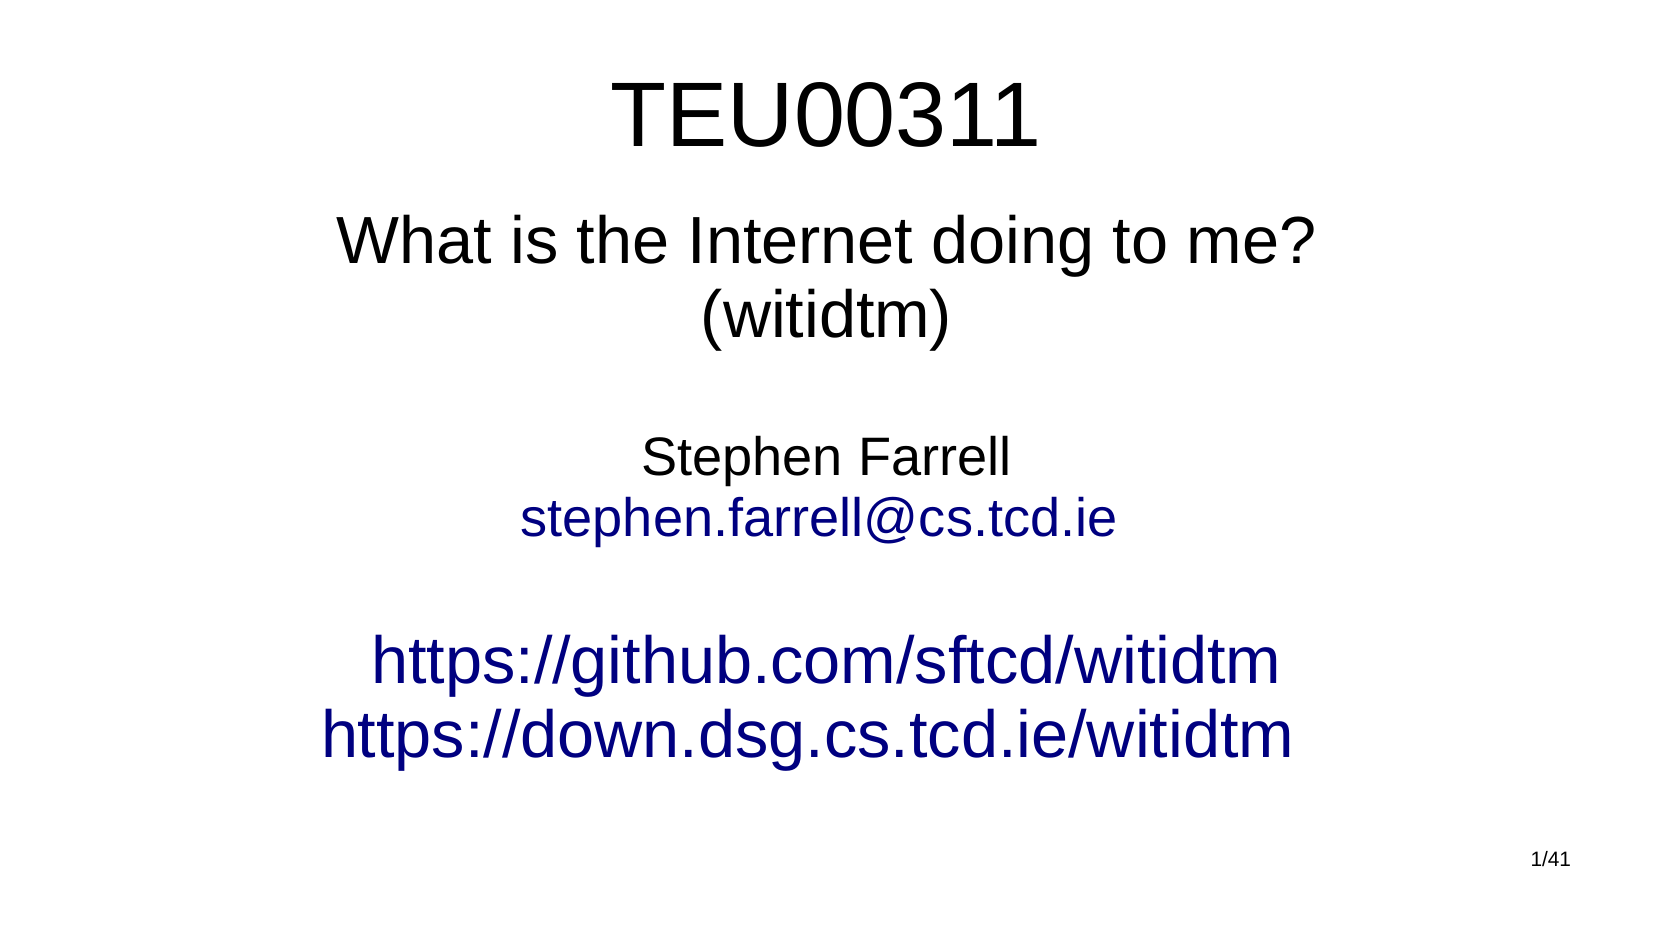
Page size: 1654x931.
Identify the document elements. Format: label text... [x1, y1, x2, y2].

title TEU00311 [82, 37, 1571, 193]
subtitle What is the Internet doing to me? (witidtm) Stephen Farrell stephen.farrell@cs.tcd.ie https://github.com/sftcd/witidtm https://down.dsg.cs.tcd.ie/witidtm [82, 202, 1571, 773]
